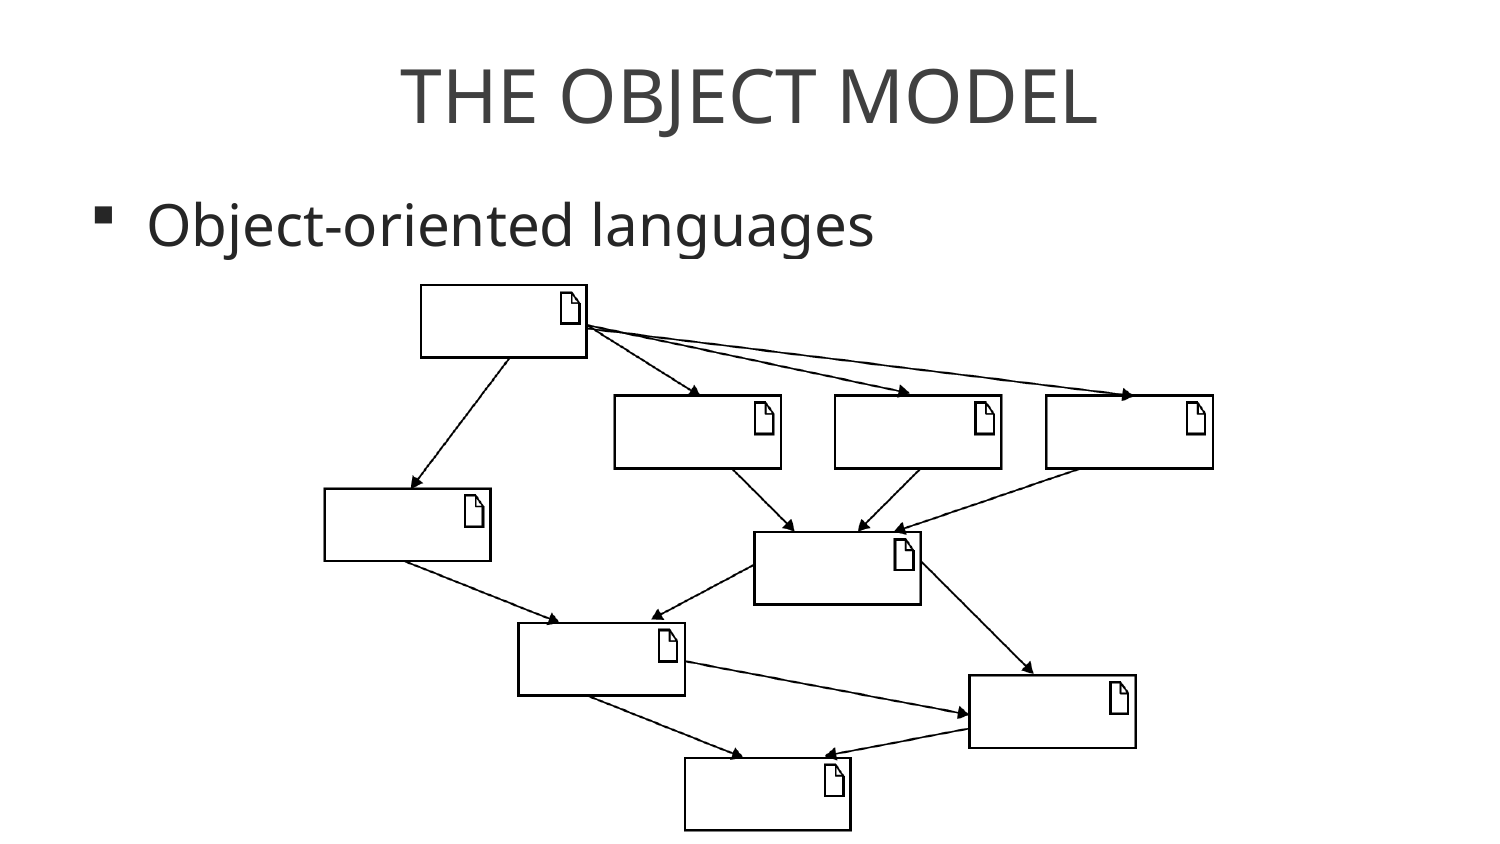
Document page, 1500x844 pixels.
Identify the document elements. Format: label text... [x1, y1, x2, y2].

title The object model [75, 23, 1425, 164]
list Object-oriented languages [75, 180, 1425, 778]
picture [298, 259, 1225, 844]
